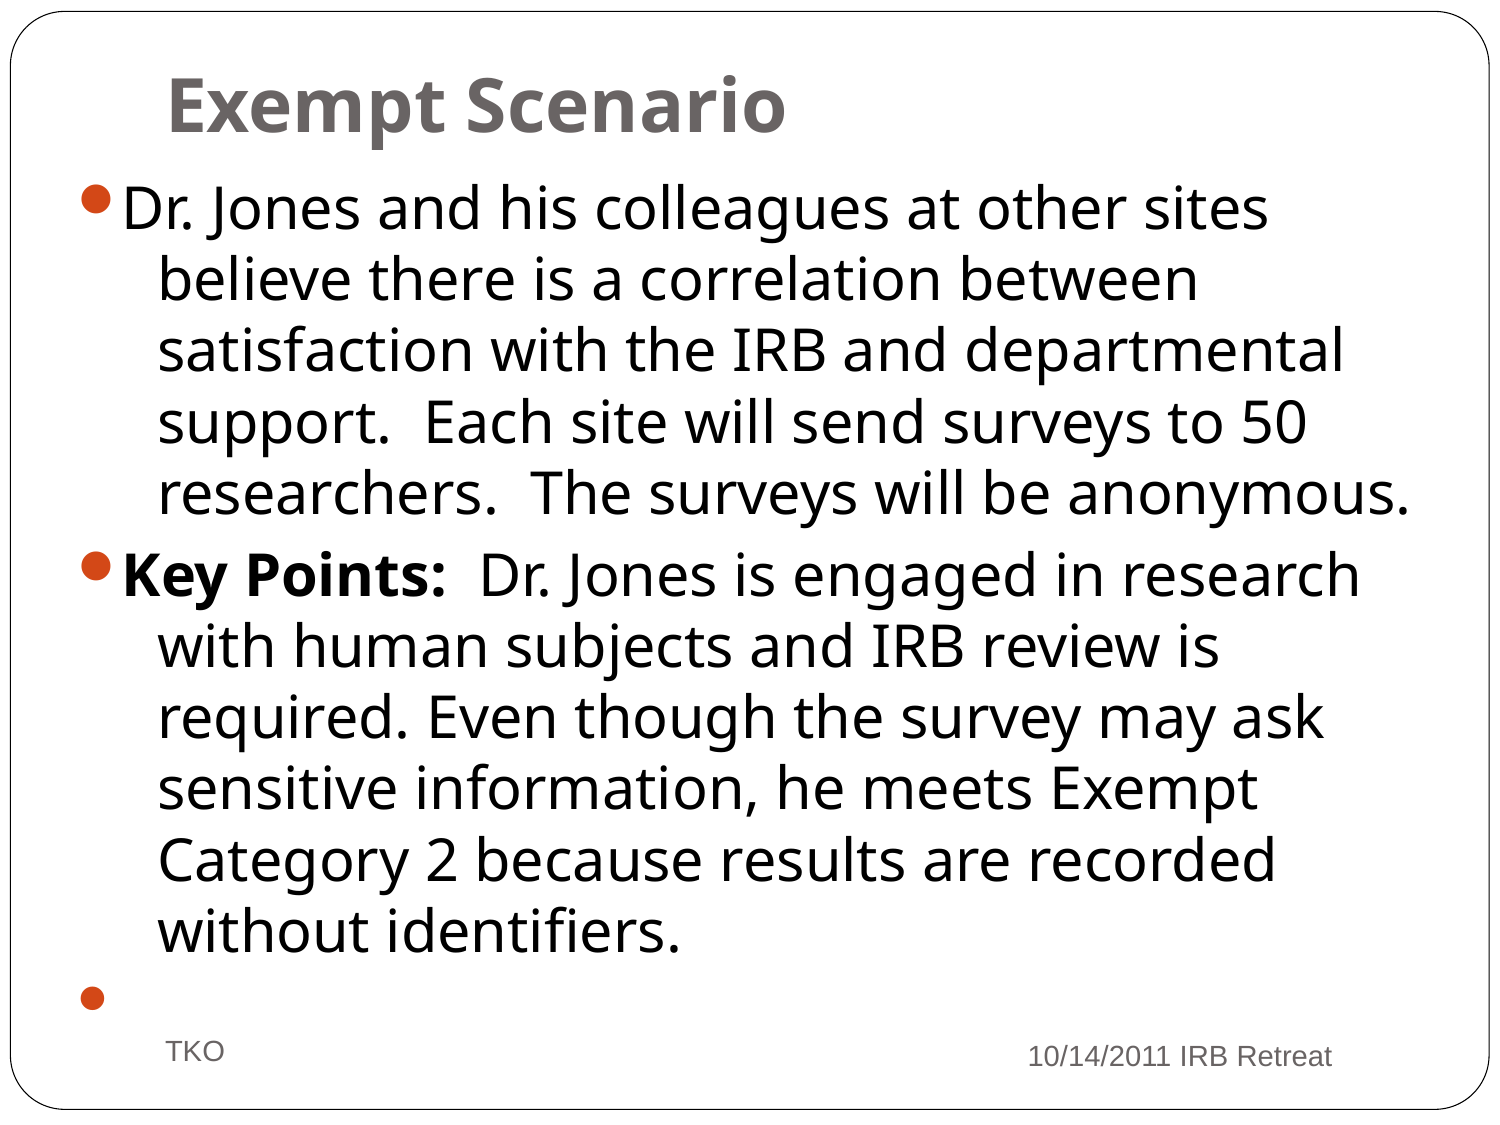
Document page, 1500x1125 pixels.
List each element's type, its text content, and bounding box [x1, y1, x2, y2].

text_box TKO [150, 1012, 801, 1088]
text_box 10/14/2011 IRB Retreat [1012, 1015, 1419, 1094]
list Dr. Jones and his colleagues at other sites believe there is a correlation between satisfaction with the IRB and departmental support. Each site will send surveys to 50 researchers. The surveys will be anonymous. Key Points: Dr. Jones is engaged in research with human subjects and IRB review is required. Even though the survey may ask sensitive information, he meets Exempt Category 2 because results are recorded without identifiers. [62, 162, 1450, 988]
title Exempt Scenario [150, 45, 1426, 162]
